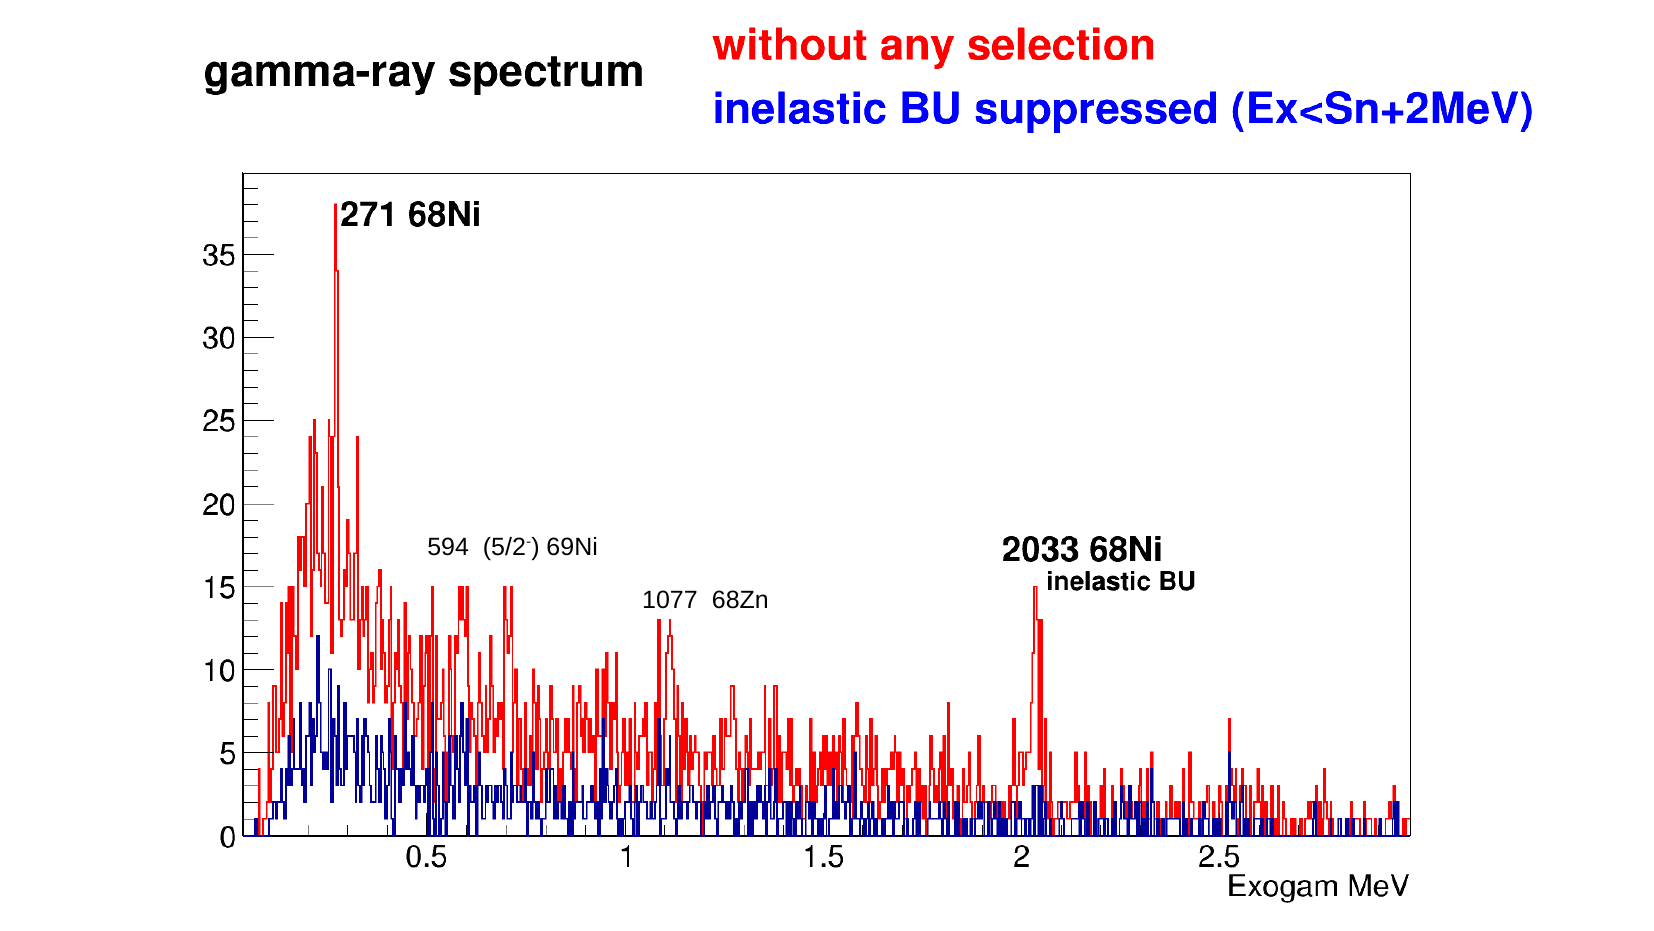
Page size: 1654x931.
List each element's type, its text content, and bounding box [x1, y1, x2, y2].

text_box 1077 68Zn [627, 578, 890, 622]
picture [97, 0, 1556, 930]
text_box 594 (5/2-) 69Ni [412, 525, 676, 568]
